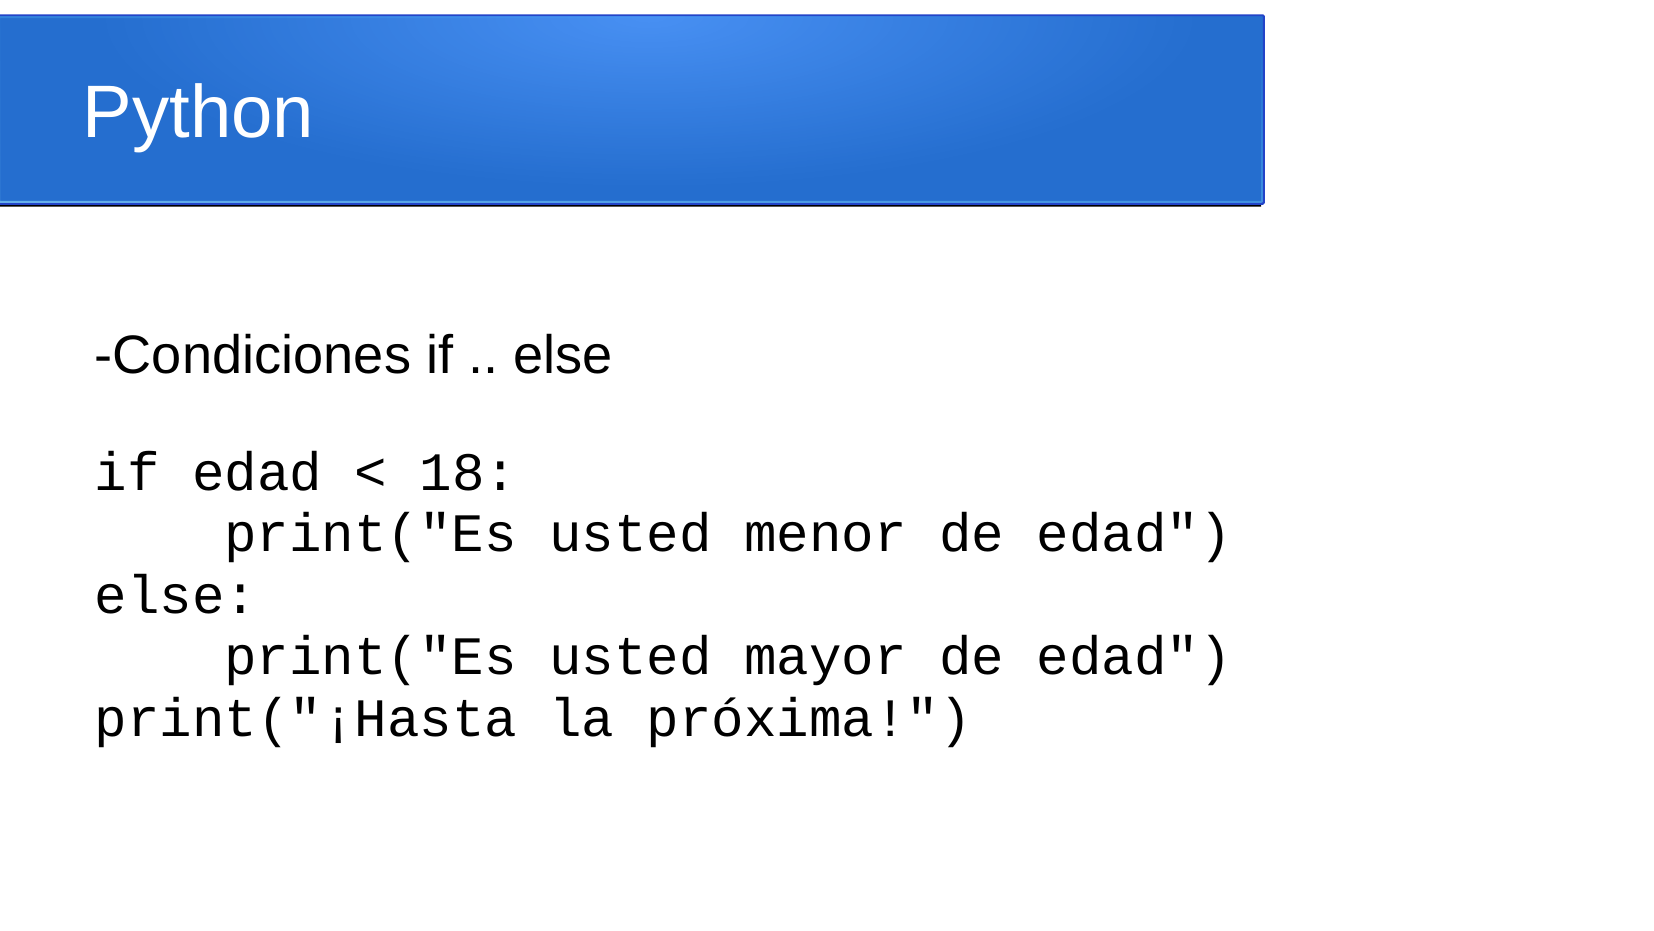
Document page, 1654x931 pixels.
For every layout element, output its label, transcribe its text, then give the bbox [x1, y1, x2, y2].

title Python [82, 35, 1235, 189]
subtitle -Condiciones if .. else if edad < 18: print("Es usted menor de edad") else: print("Es usted mayor de edad") print("¡Hasta la próxima!") [94, 268, 1583, 808]
